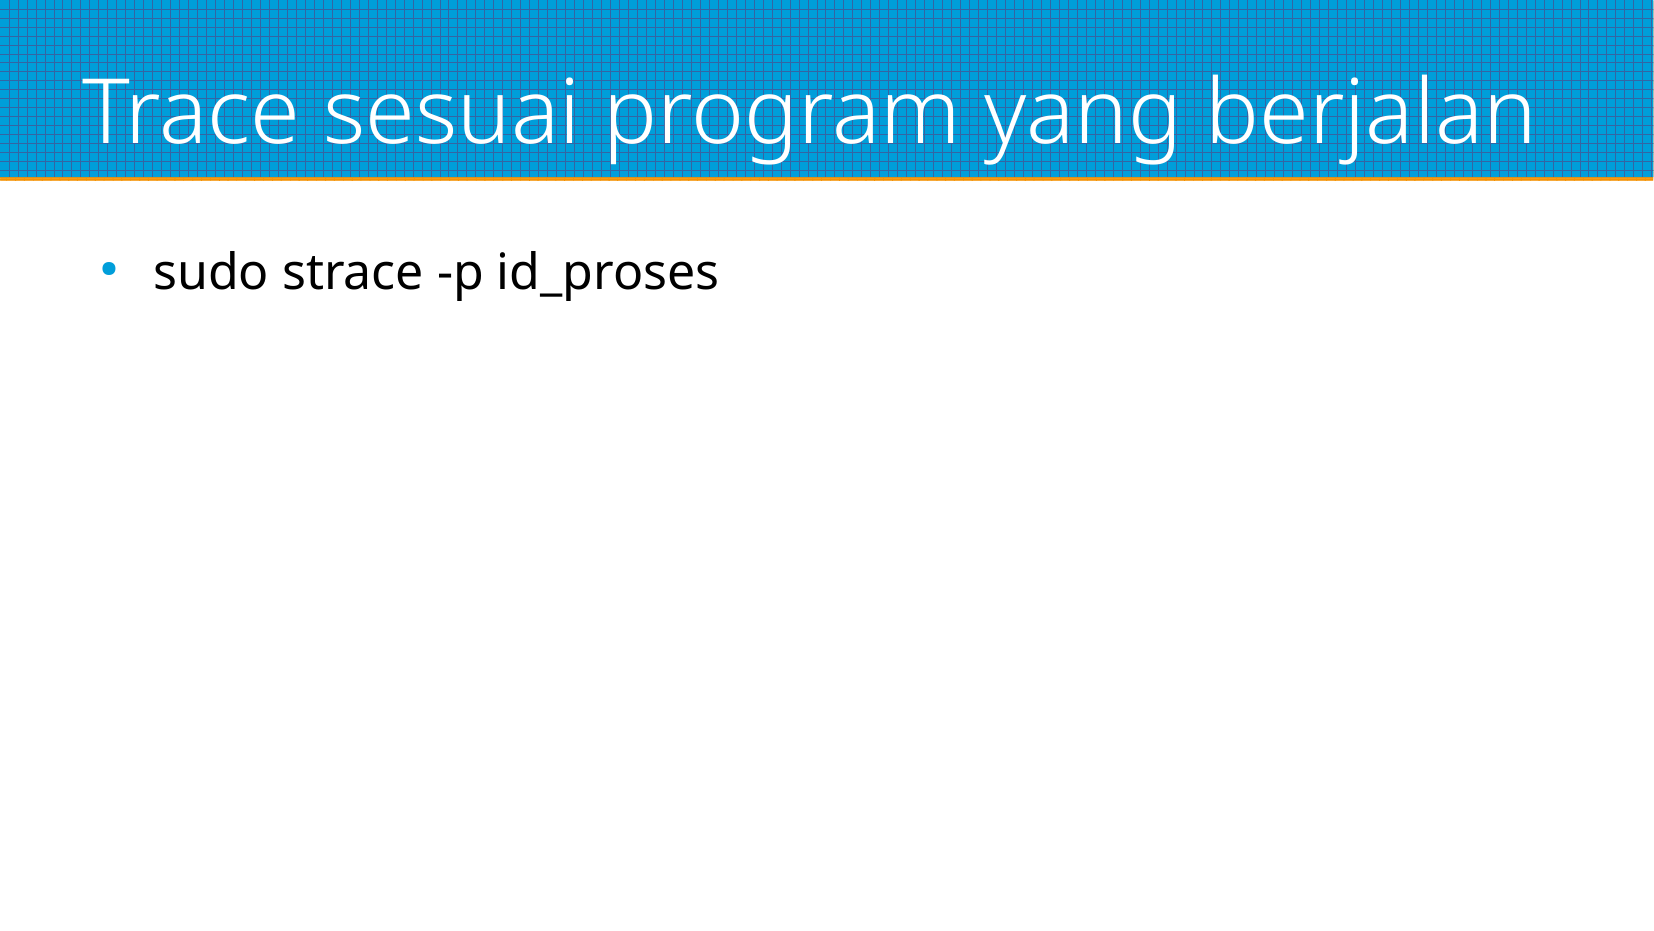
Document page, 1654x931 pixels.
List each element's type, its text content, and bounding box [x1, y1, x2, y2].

list sudo strace -p id_proses [82, 236, 1563, 811]
title Trace sesuai program yang berjalan [82, 14, 1571, 171]
